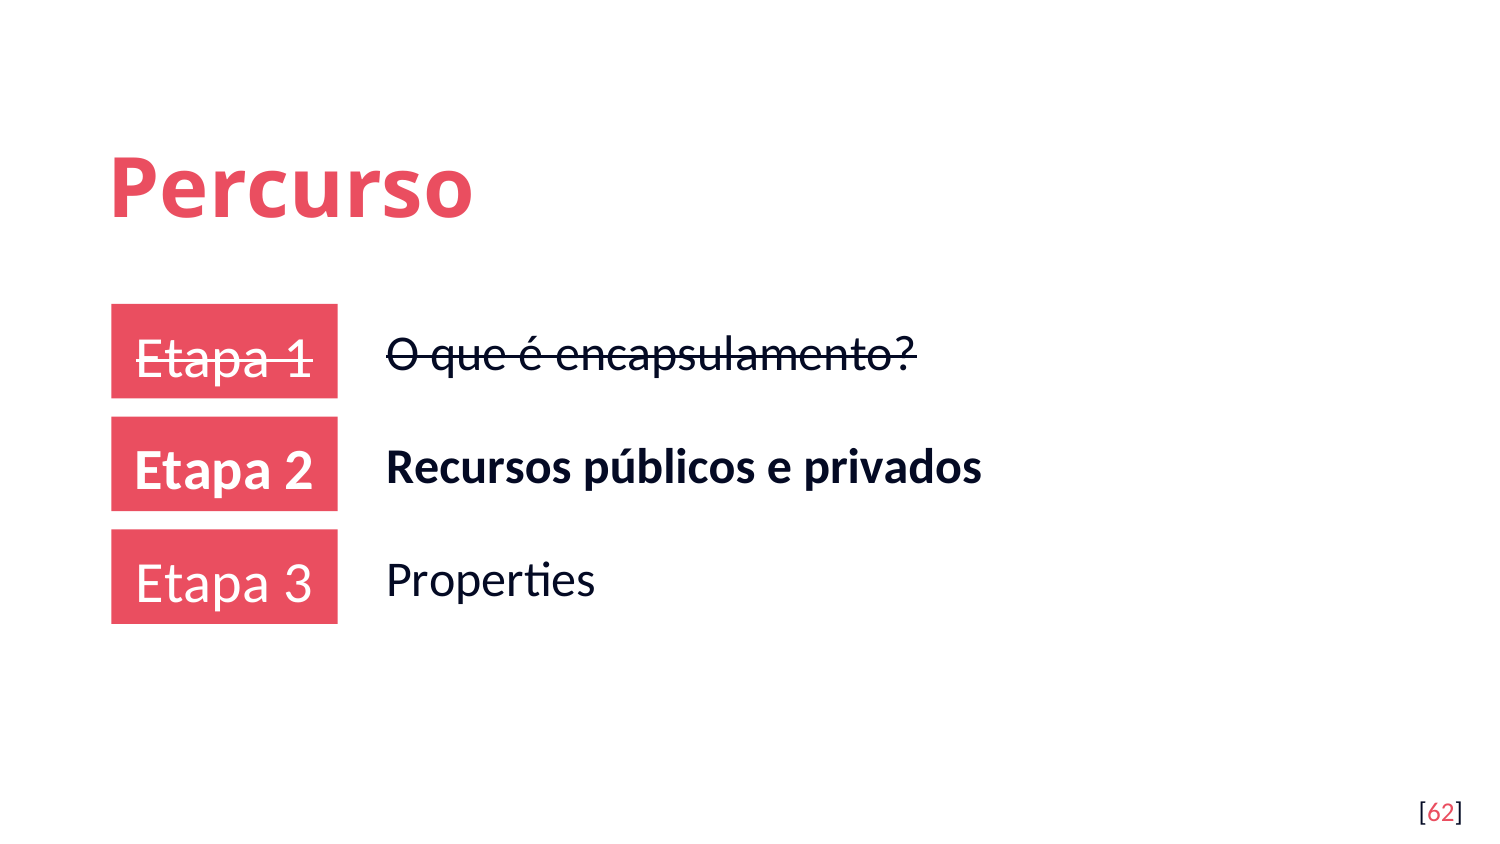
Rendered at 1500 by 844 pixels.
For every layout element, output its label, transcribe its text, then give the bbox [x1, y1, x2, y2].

text_box Etapa 2 [111, 416, 338, 512]
text_box O que é encapsulamento? [371, 313, 1384, 389]
text_box Etapa 1 [111, 303, 338, 399]
slide_number [62] [1403, 779, 1494, 844]
text_box Recursos públicos e privados [371, 426, 1384, 502]
text_box Properties [371, 539, 1384, 615]
text_box Etapa 3 [111, 529, 338, 624]
text_box Percurso [92, 104, 1309, 243]
